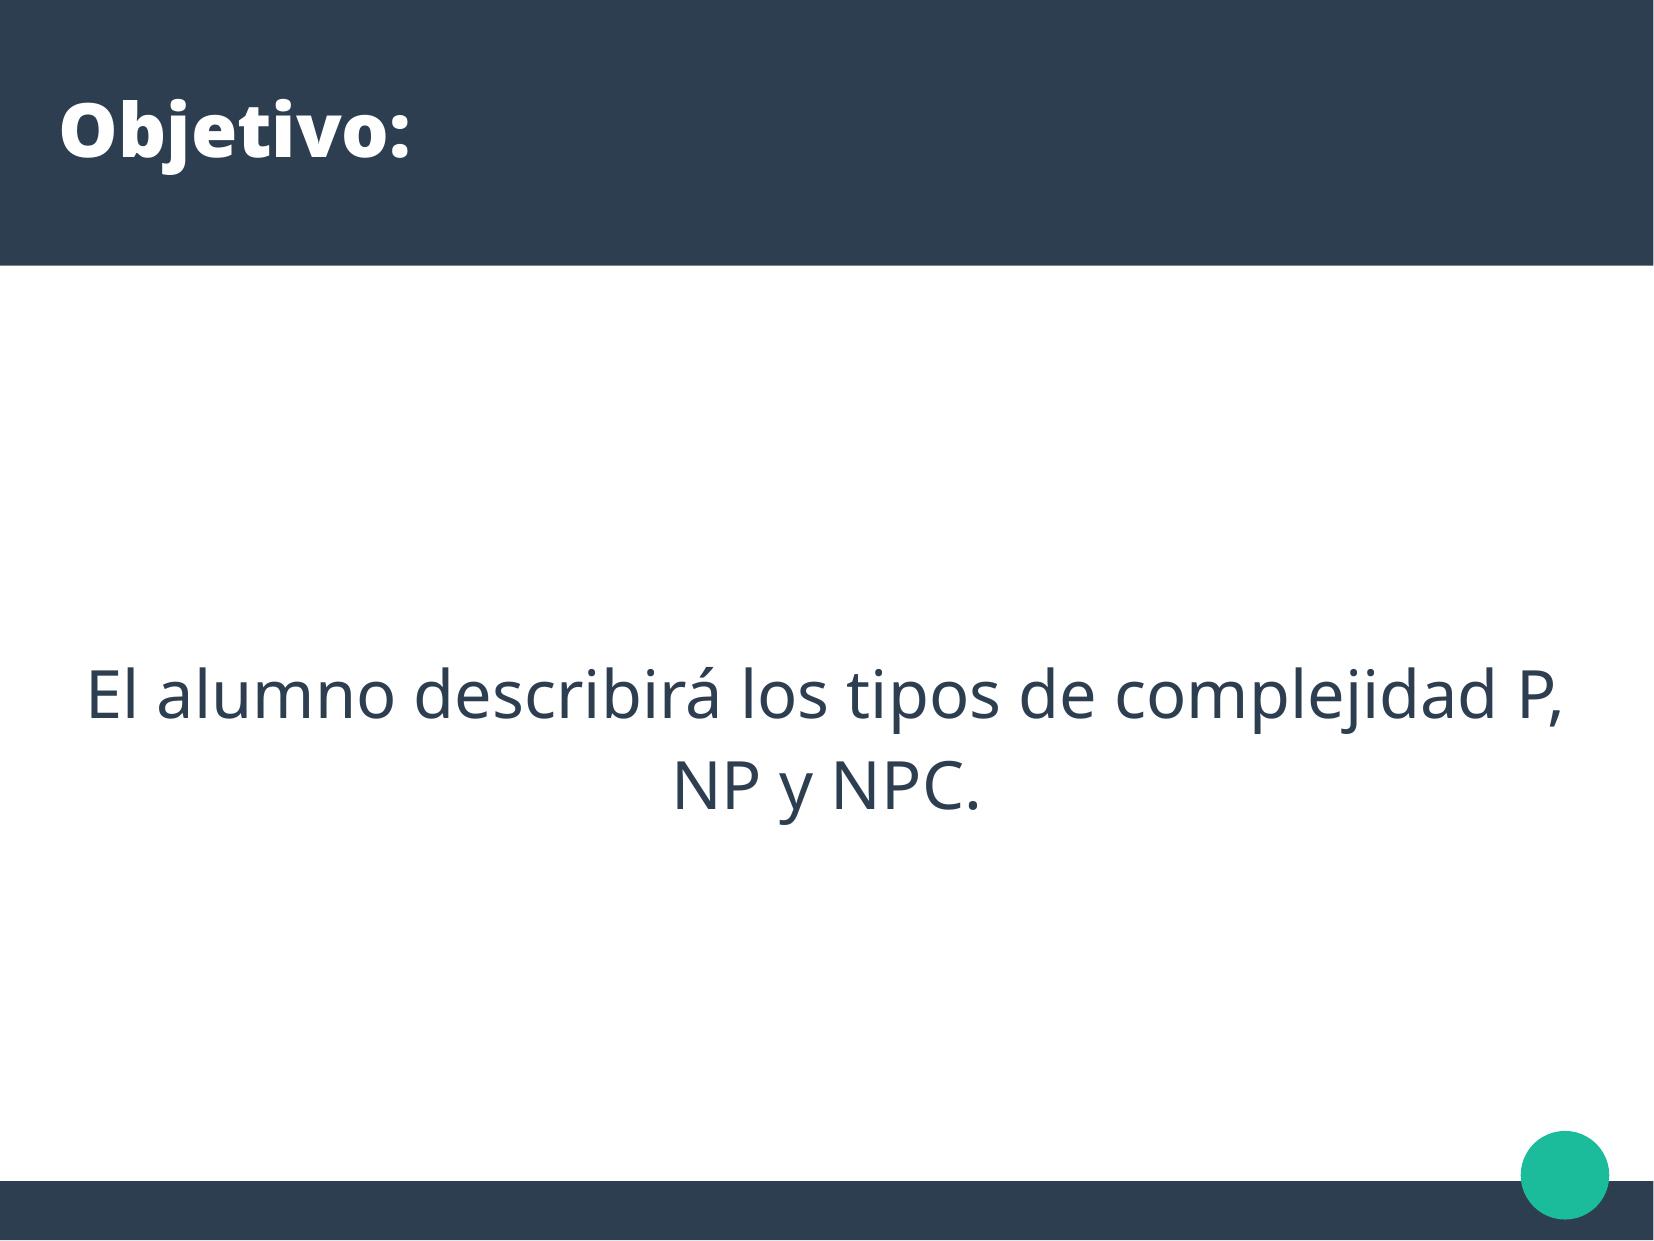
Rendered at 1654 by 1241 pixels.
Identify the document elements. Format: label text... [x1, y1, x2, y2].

title Objetivo: [59, 49, 1595, 207]
subtitle El alumno describirá los tipos de complejidad P, NP y NPC. [59, 324, 1595, 1152]
